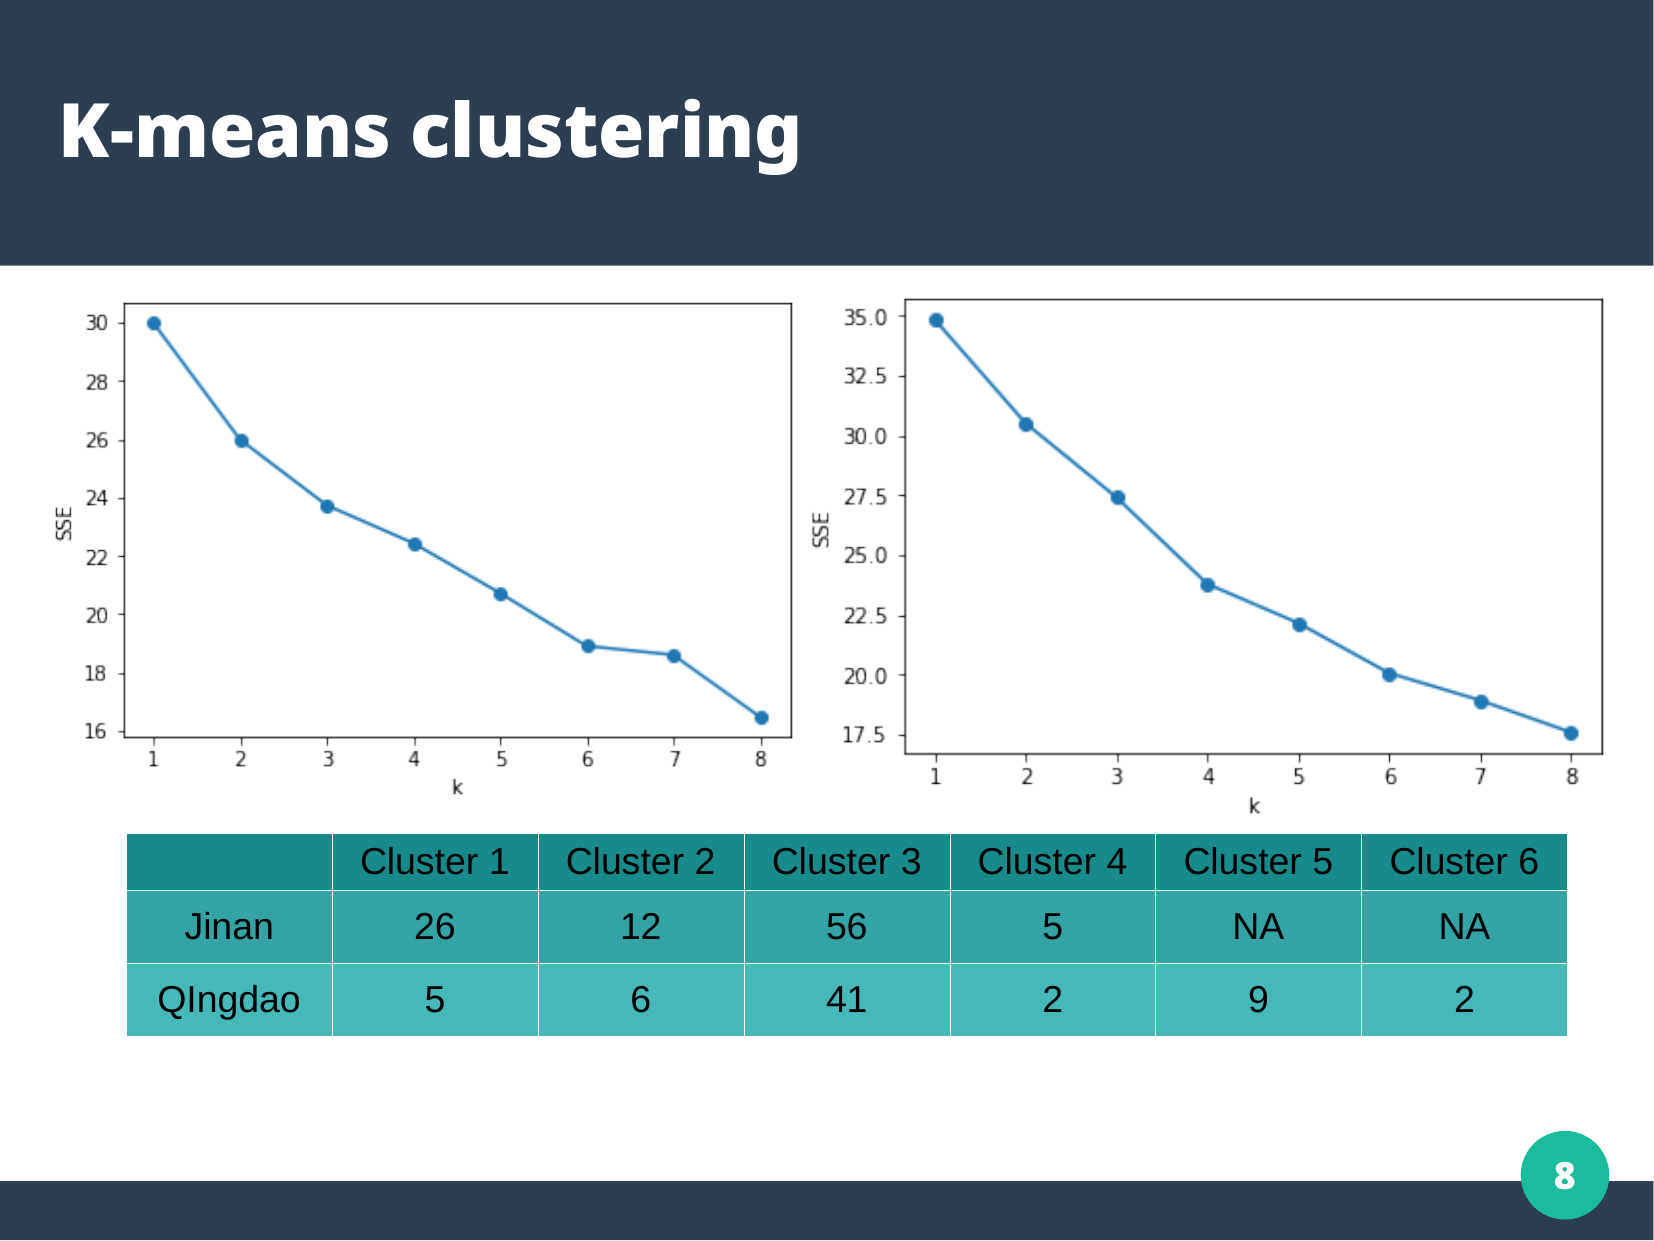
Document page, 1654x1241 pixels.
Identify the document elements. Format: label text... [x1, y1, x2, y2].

picture [42, 278, 1625, 833]
table_cell 9 [1156, 964, 1361, 1036]
table_header Cluster 4 [951, 834, 1155, 890]
table_header Cluster 6 [1362, 834, 1567, 890]
table_cell 6 [539, 964, 744, 1036]
table_header Cluster 2 [539, 834, 744, 890]
table_cell QIngdao [127, 964, 332, 1036]
table_cell 5 [951, 891, 1155, 963]
table_cell 2 [951, 964, 1155, 1036]
table_header Cluster 5 [1156, 834, 1361, 890]
table_header [127, 834, 332, 890]
table_cell NA [1156, 891, 1361, 963]
table_cell 41 [745, 964, 950, 1036]
table_cell 26 [333, 891, 538, 963]
table_header Cluster 3 [745, 834, 950, 890]
table_cell 12 [539, 891, 744, 963]
table_cell Jinan [127, 891, 332, 963]
title K-means clustering [59, 49, 1595, 207]
table_cell 2 [1362, 964, 1567, 1036]
table_cell 5 [333, 964, 538, 1036]
table_header Cluster 1 [333, 834, 538, 890]
table_cell 56 [745, 891, 950, 963]
table_cell NA [1362, 891, 1567, 963]
